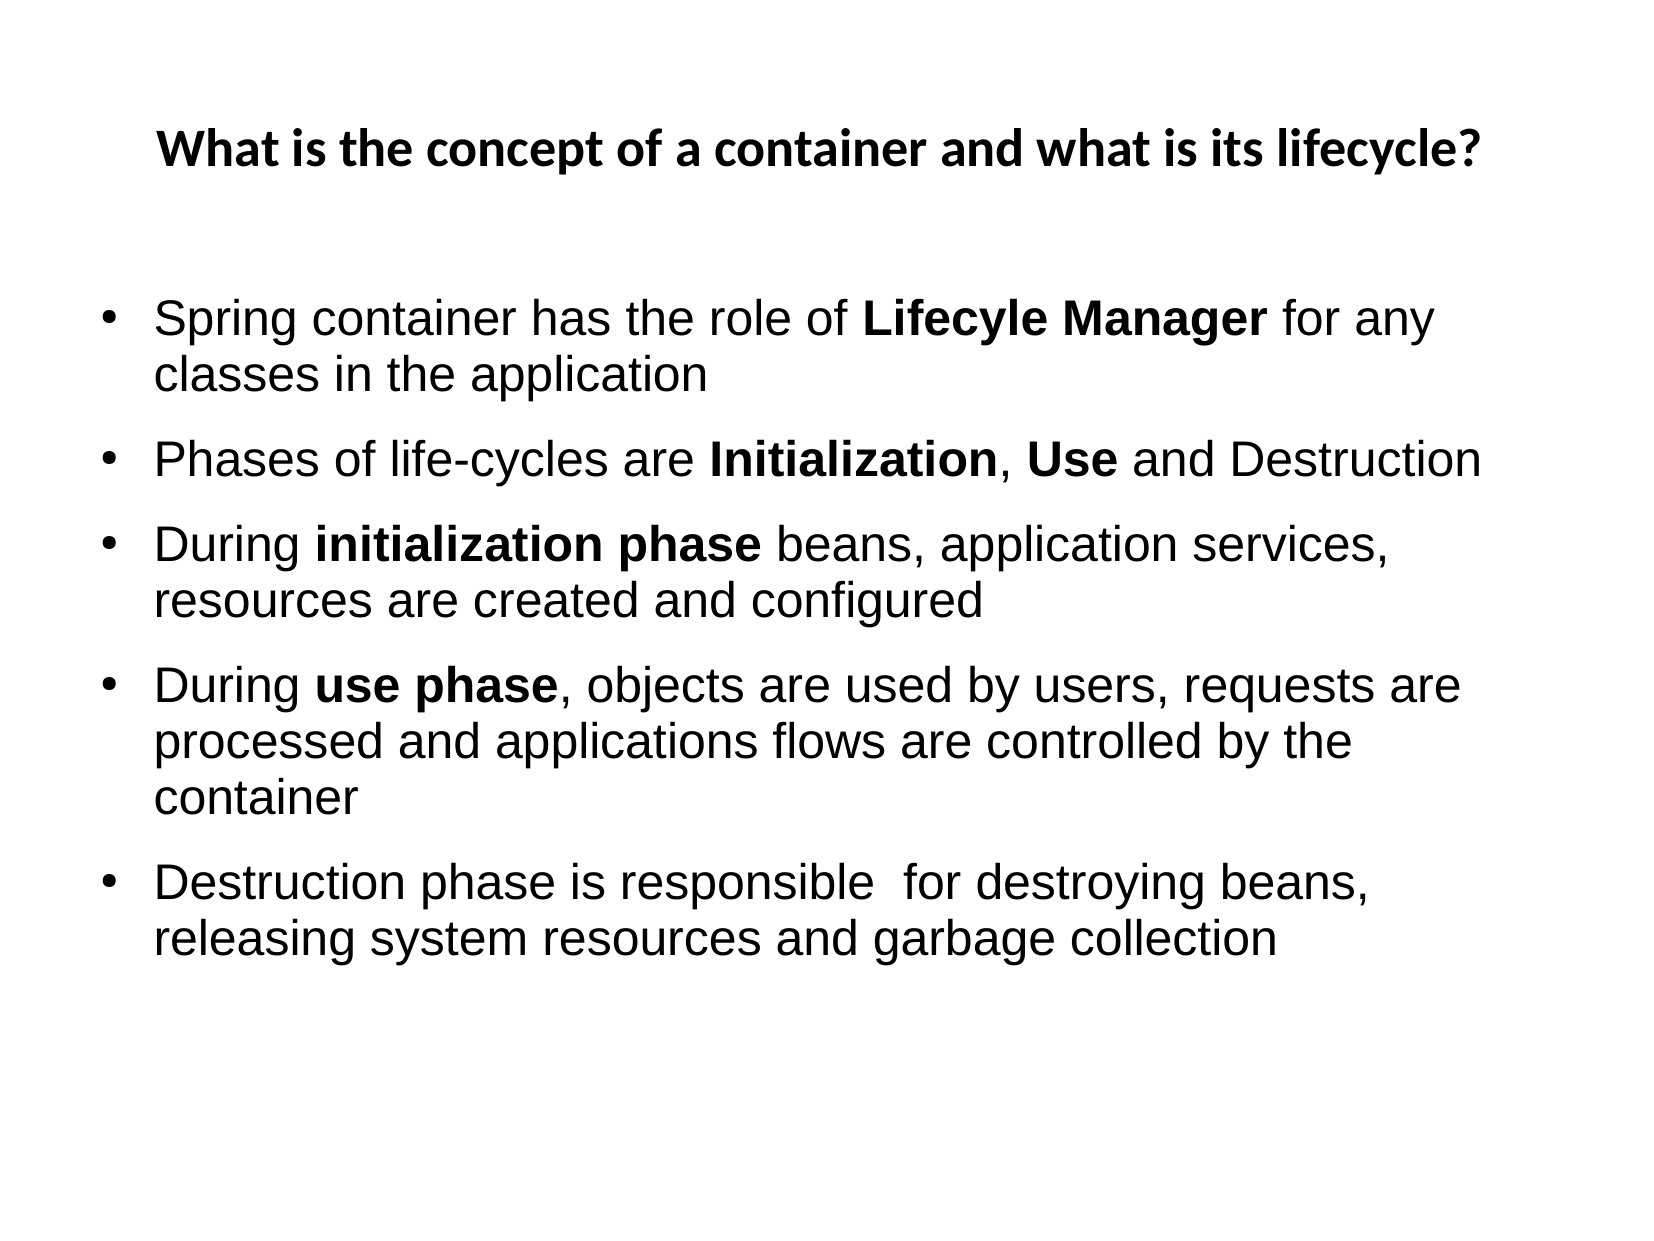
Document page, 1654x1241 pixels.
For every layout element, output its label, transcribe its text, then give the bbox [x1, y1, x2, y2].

list Spring container has the role of Lifecyle Manager for any classes in the application Phases of life-cycles are Initialization, Use and Destruction During initialization phase beans, application services, resources are created and configured During use phase, objects are used by users, requests are processed and applications flows are controlled by the container Destruction phase is responsible for destroying beans, releasing system resources and garbage collection [82, 290, 1571, 1109]
title What is the concept of a container and what is its lifecycle? [82, 49, 1571, 257]
